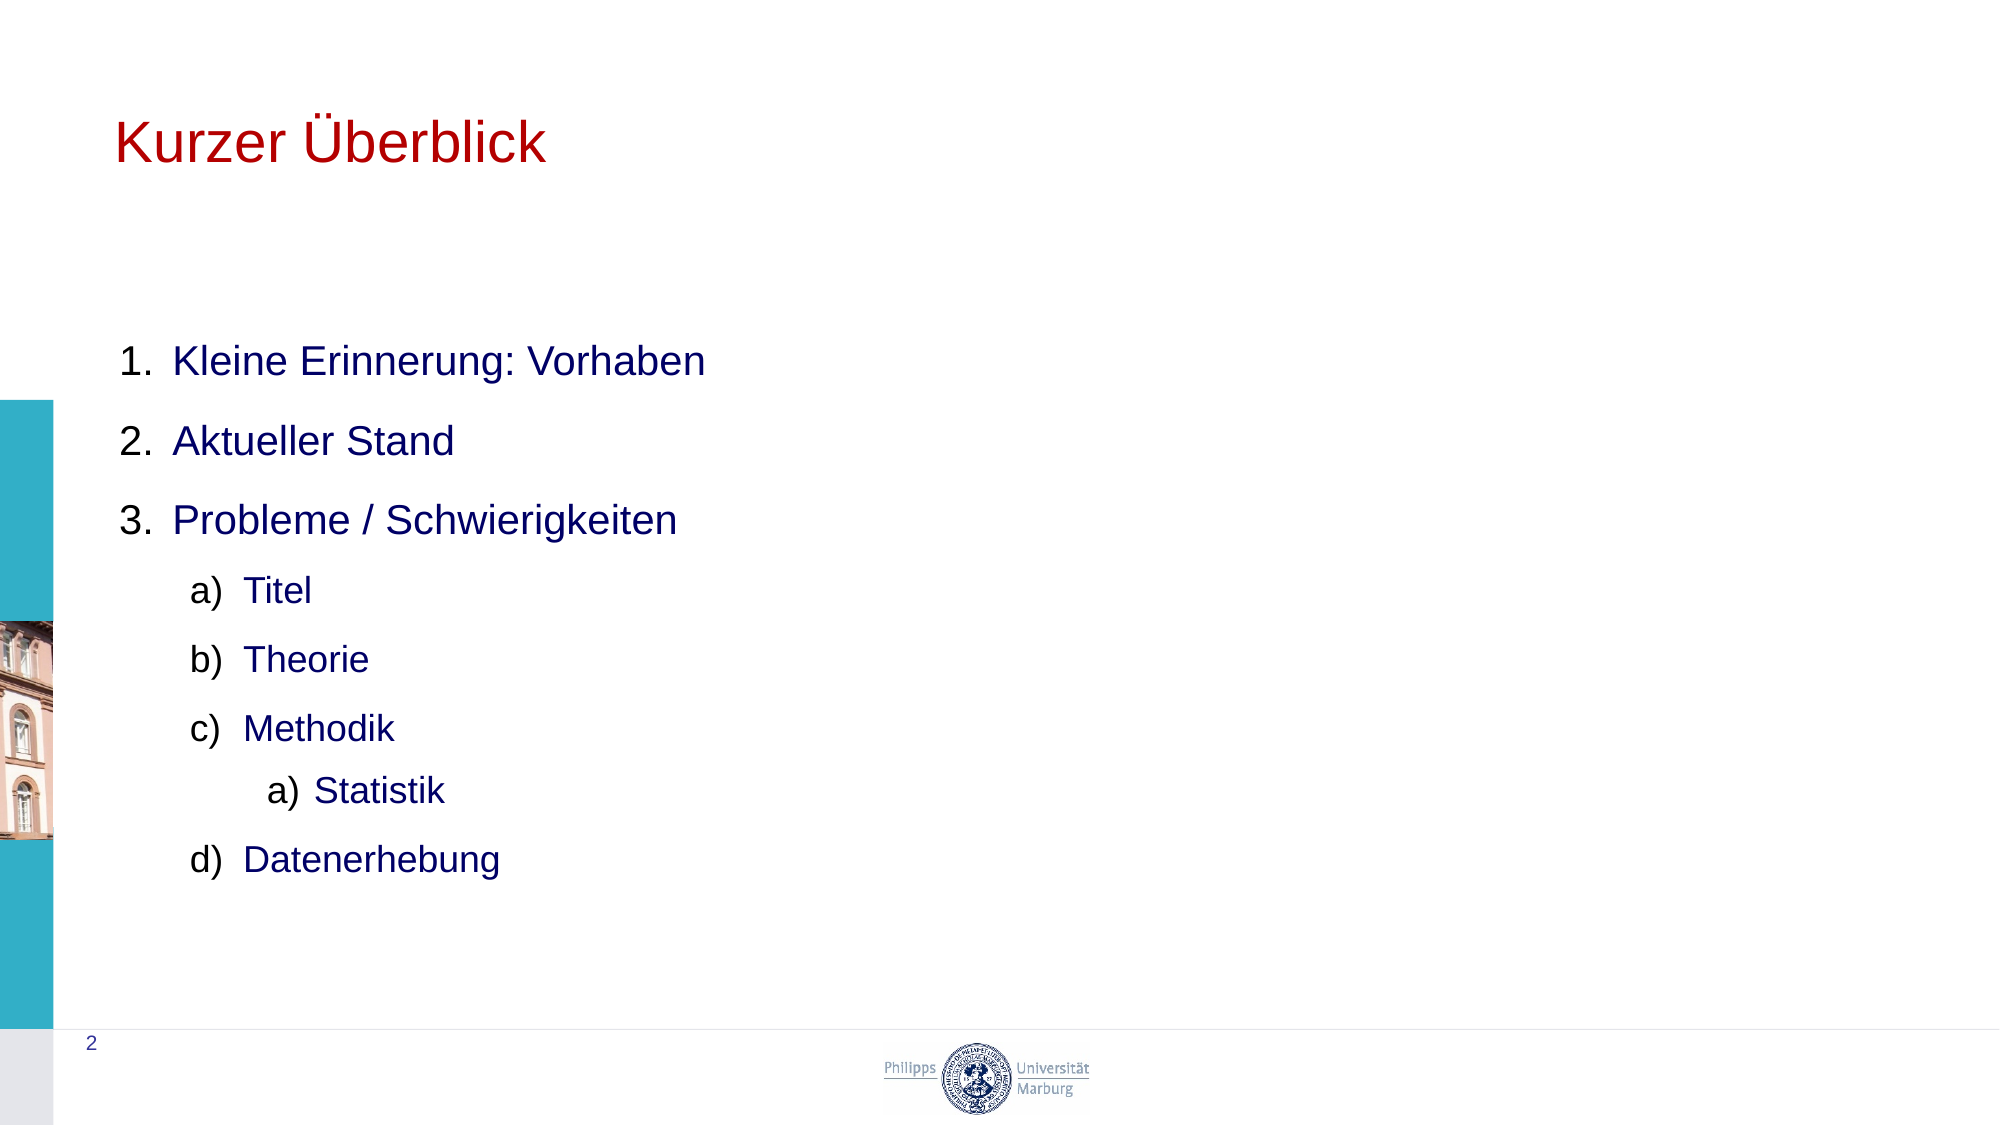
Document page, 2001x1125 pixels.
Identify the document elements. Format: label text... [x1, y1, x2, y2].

slide_number <Foliennummer> [70, 1022, 538, 1101]
title Kurzer Überblick [99, 45, 1900, 233]
picture [0, 621, 53, 840]
list Kleine Erinnerung: Vorhaben Aktueller Stand Probleme / Schwierigkeiten Titel Theorie Methodik Statistik Datenerhebung [86, 326, 1887, 991]
picture [883, 1042, 1090, 1115]
